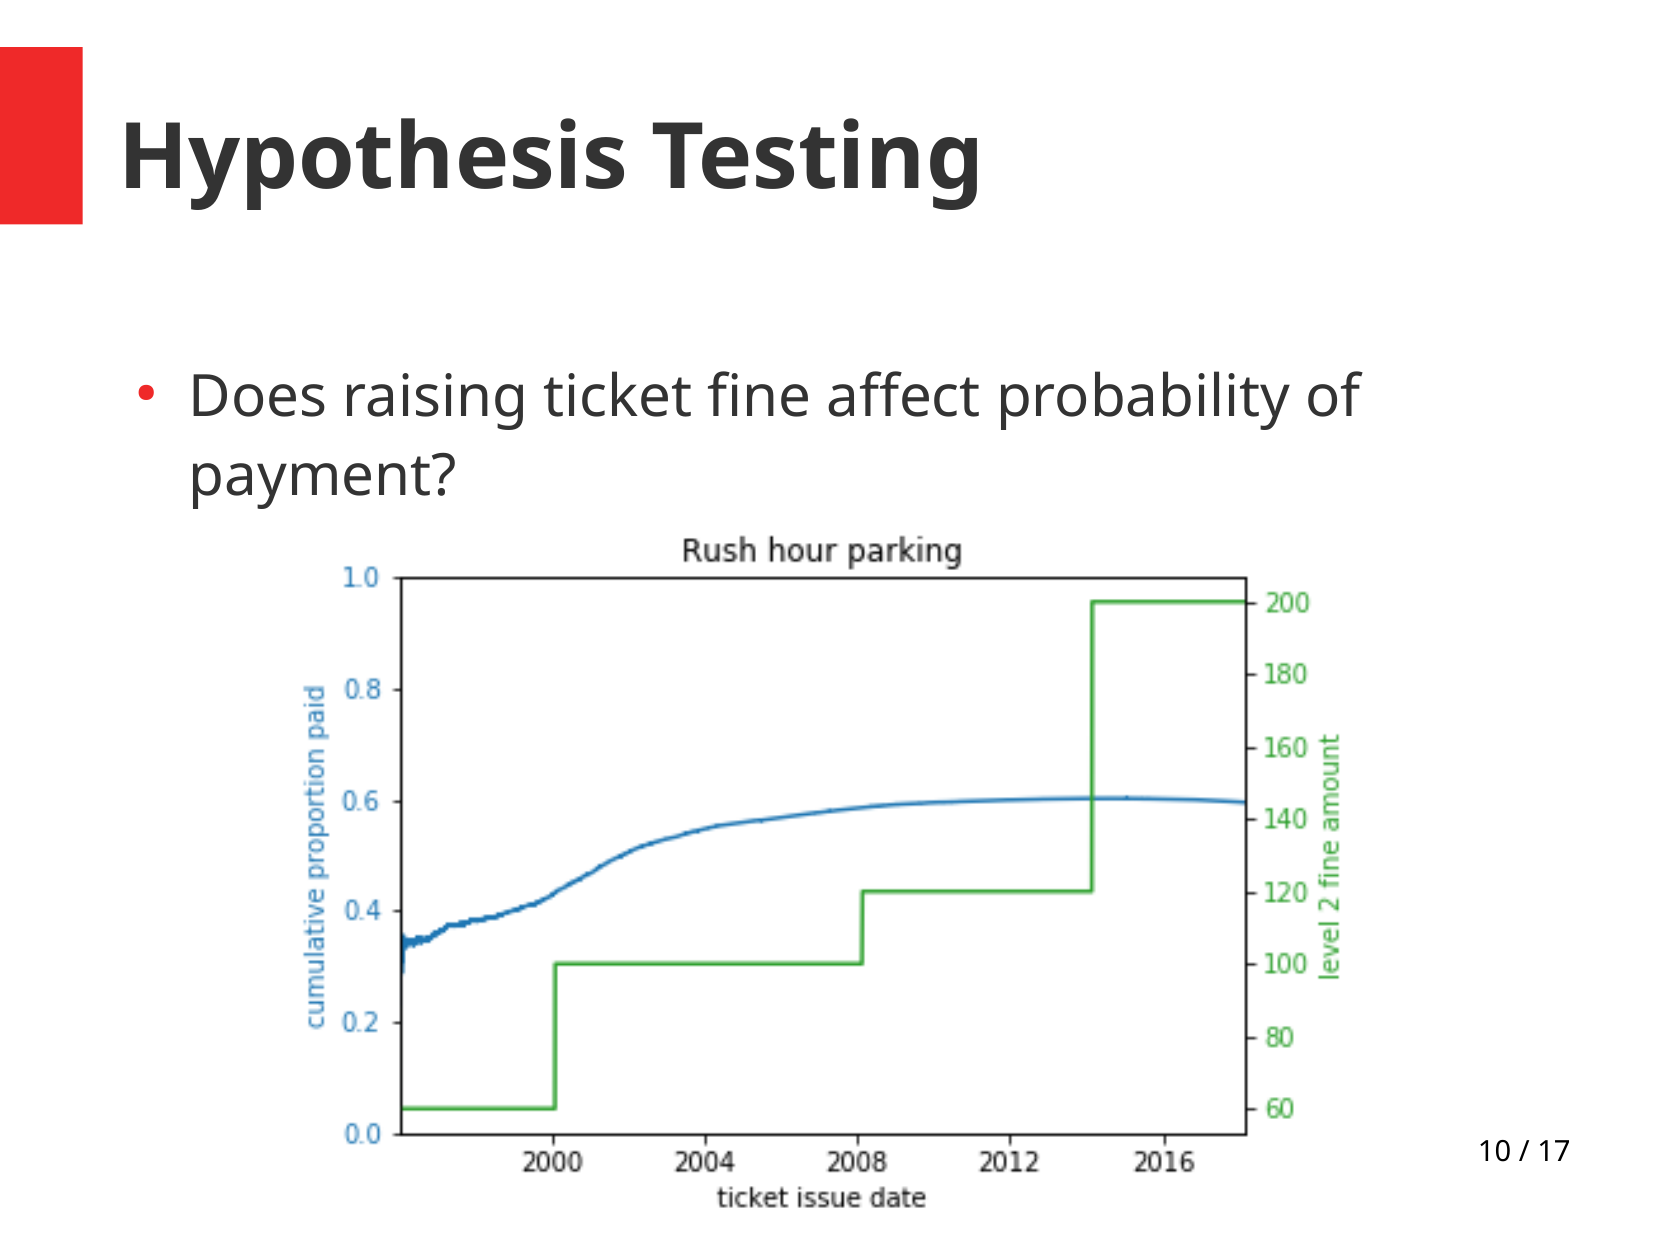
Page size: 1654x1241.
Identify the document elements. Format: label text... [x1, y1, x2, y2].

picture [279, 509, 1375, 1241]
title Hypothesis Testing [118, 49, 1571, 257]
list Does raising ticket fine affect probability of payment? [118, 354, 1536, 1074]
